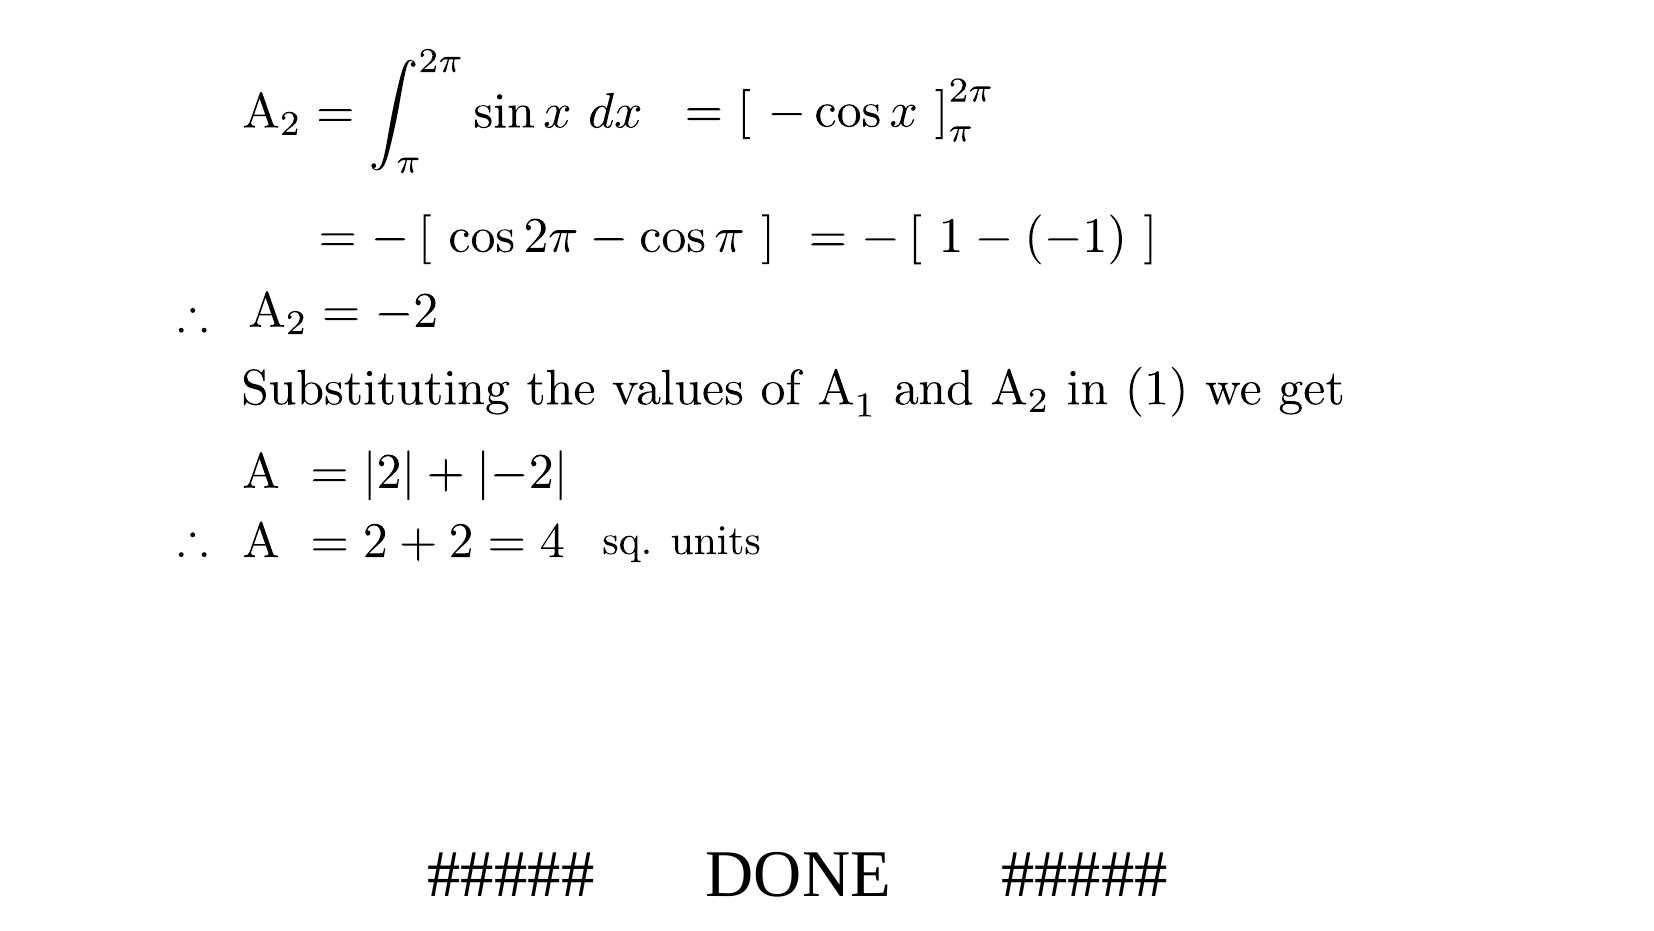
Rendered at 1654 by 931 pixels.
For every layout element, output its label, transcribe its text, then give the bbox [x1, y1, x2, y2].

text_box [810, 214, 1152, 265]
text_box [243, 521, 564, 562]
text_box [178, 532, 207, 558]
text_box [249, 290, 436, 335]
text_box [178, 307, 207, 333]
text_box [243, 450, 562, 501]
text_box [603, 526, 760, 563]
text_box [320, 214, 770, 265]
text_box [243, 366, 1343, 417]
title ##### DONE ##### [41, 37, 1601, 914]
text_box [686, 78, 991, 142]
text_box [243, 48, 641, 174]
